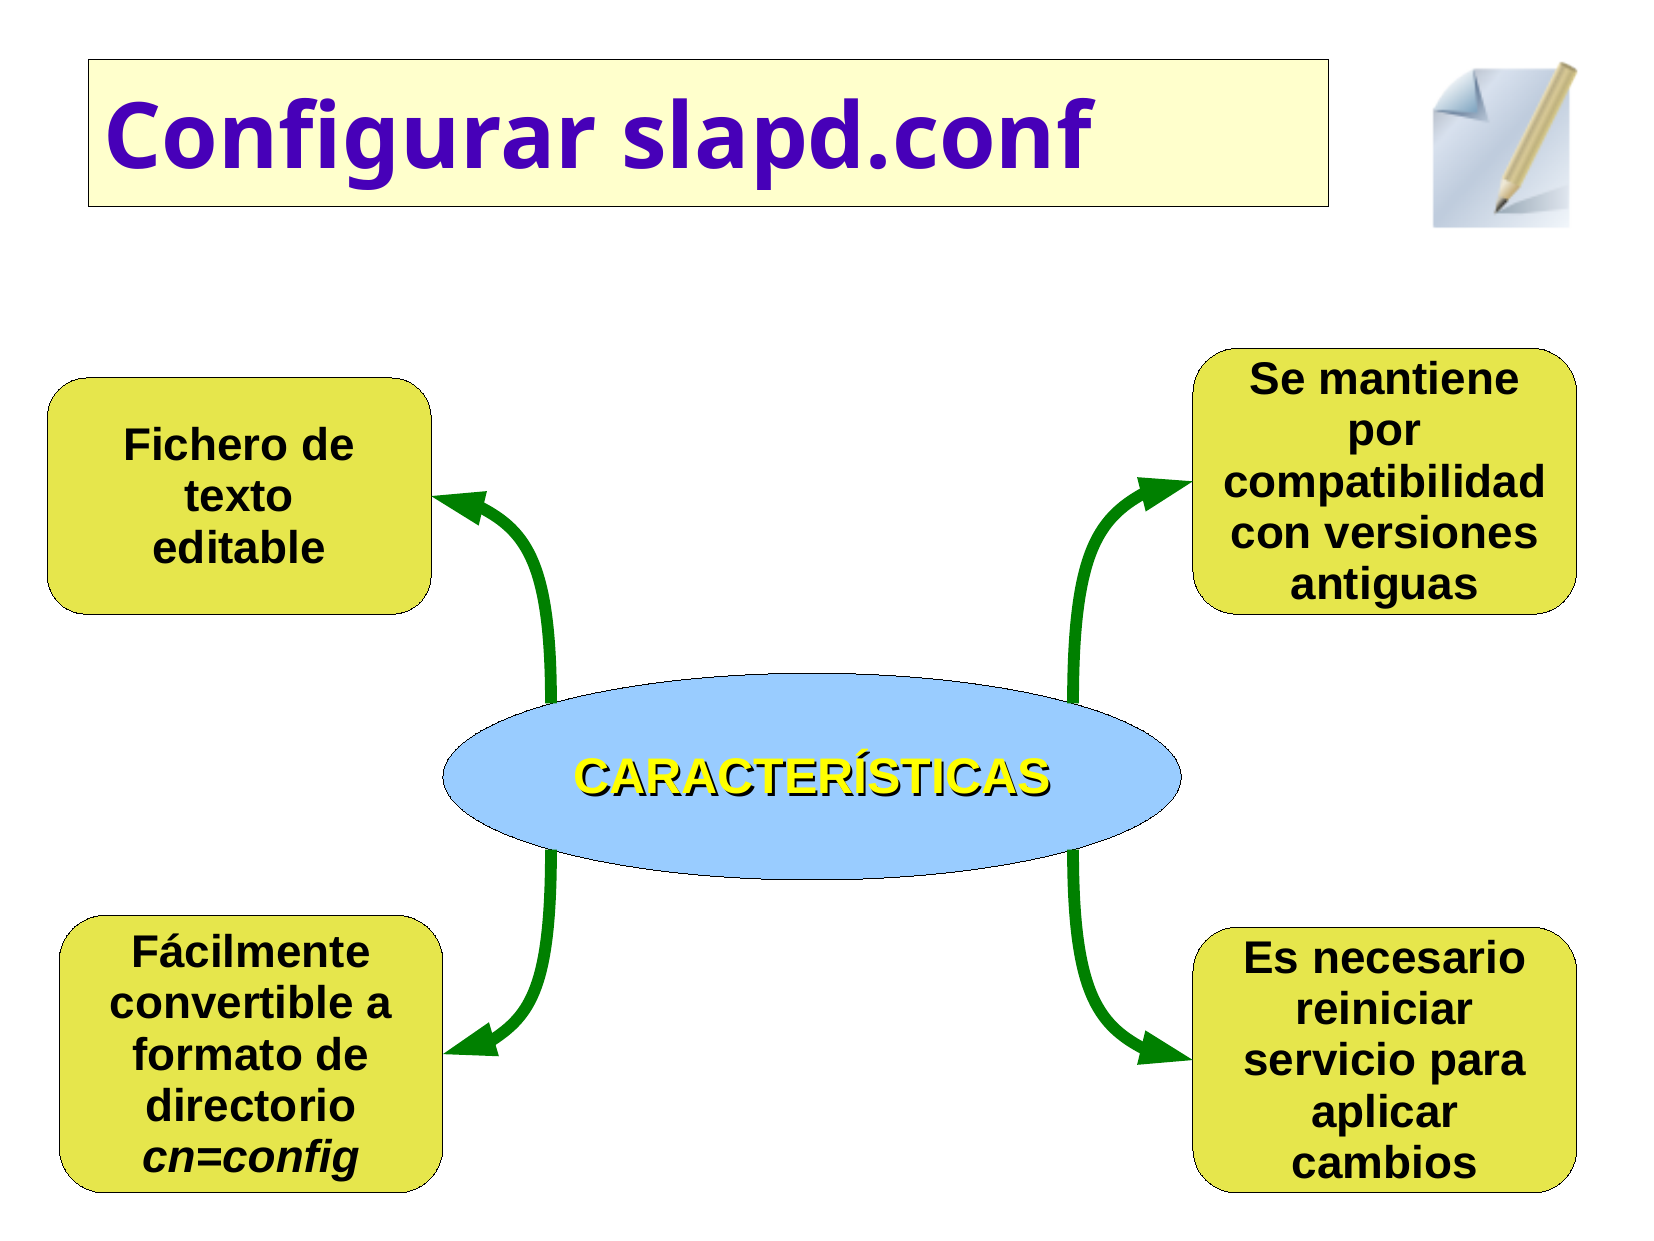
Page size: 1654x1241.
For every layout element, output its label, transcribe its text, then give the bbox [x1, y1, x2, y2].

text_box Fácilmente convertible a formato de directorio cn=config [59, 915, 443, 1193]
text_box Fichero de texto editable [47, 377, 432, 615]
text_box Es necesario reiniciar servicio para aplicar cambios [1192, 927, 1577, 1193]
picture [1417, 58, 1595, 237]
text_box Configurar slapd.conf [88, 59, 1329, 207]
text_box Se mantiene por compatibilidad con versiones antiguas [1192, 348, 1577, 615]
text_box CARACTERÍSTICAS [442, 673, 1182, 880]
